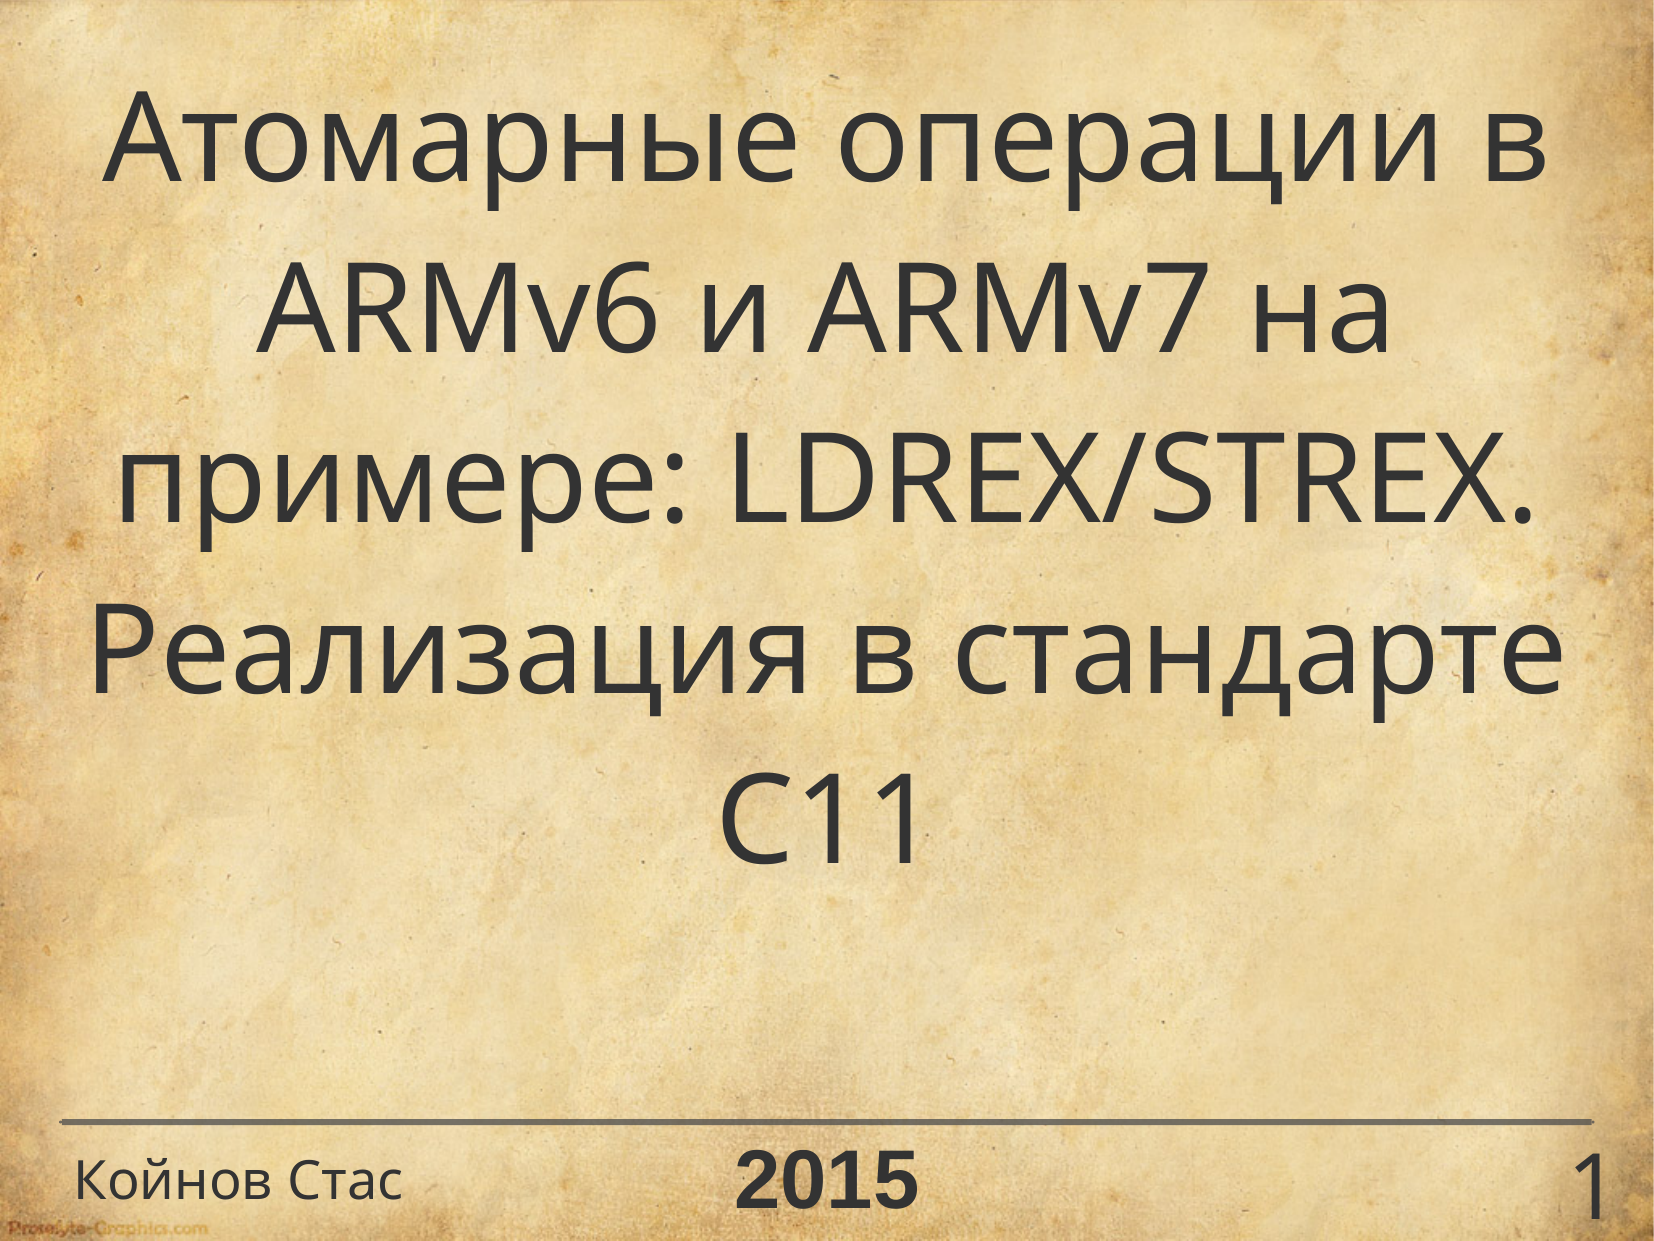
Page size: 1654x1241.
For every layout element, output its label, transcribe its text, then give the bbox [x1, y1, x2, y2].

text_box 2015 [643, 1126, 1010, 1235]
text_box <номер> [1553, 1114, 1648, 1236]
text_box Койнов Стас [59, 1133, 626, 1213]
title Атомарные операции в ARMv6 и ARMv7 на примере: LDREX/STREX. Реализация в стандарте С11 [82, 36, 1571, 912]
picture [0, 0, 1654, 1241]
